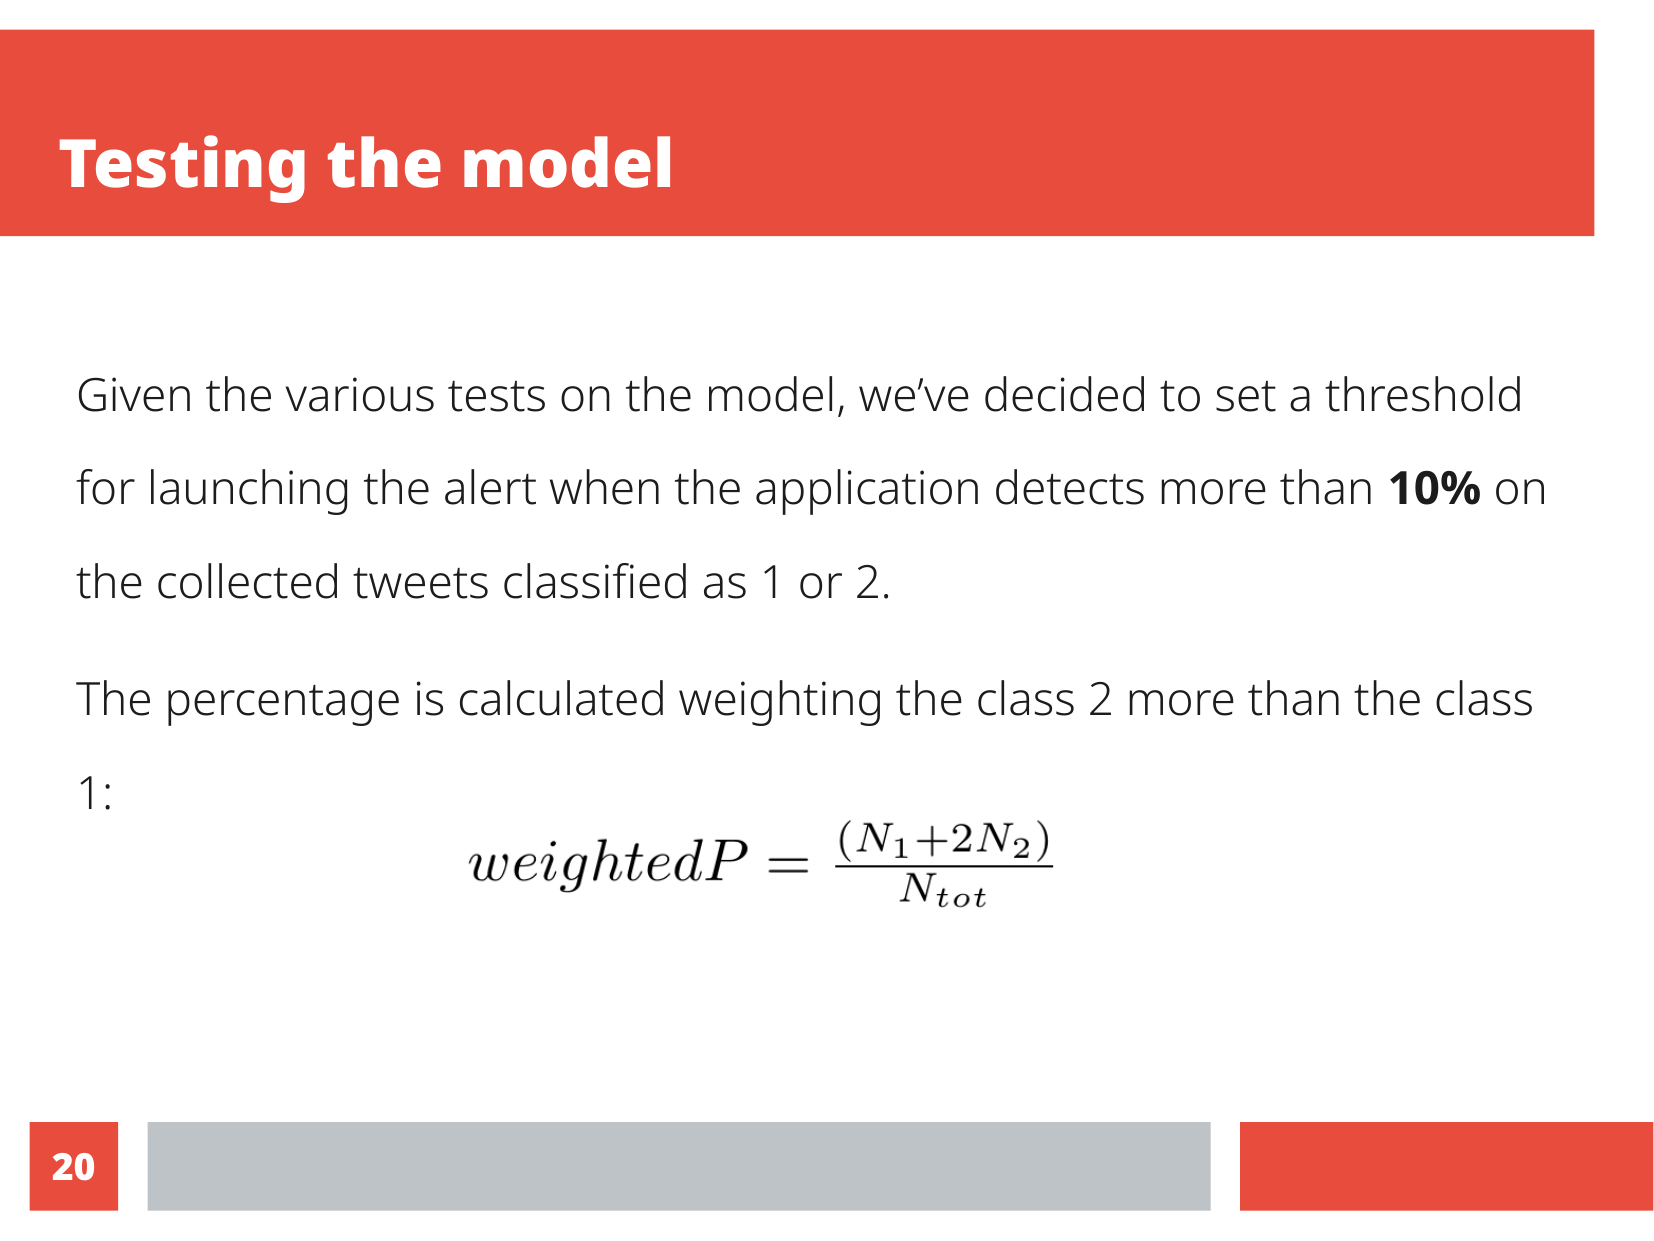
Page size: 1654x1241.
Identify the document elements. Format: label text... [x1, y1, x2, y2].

picture [445, 810, 1087, 910]
text_box Given the various tests on the model, we’ve decided to set a threshold for launching the alert when the application detects more than 10% on the collected tweets classified as 1 or 2. The percentage is calculated weighting the class 2 more than the class 1: [76, 330, 1582, 934]
title Testing the model [59, 59, 1595, 207]
